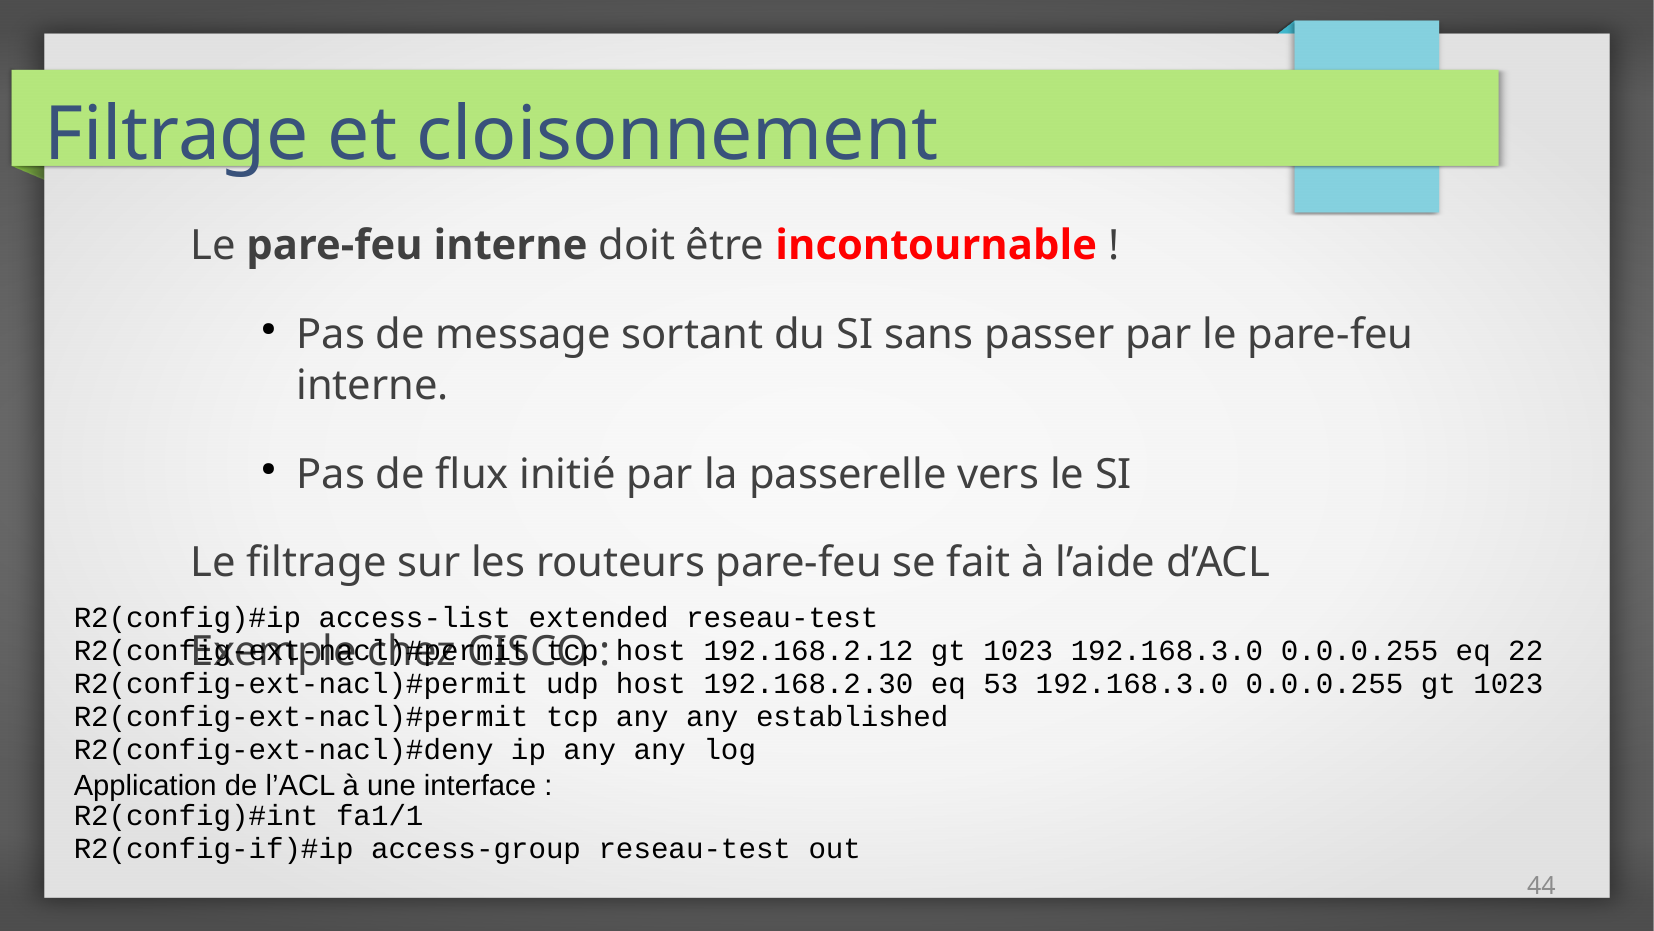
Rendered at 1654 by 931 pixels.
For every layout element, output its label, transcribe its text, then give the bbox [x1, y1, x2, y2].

picture [0, 0, 1654, 931]
text_box R2(config)#ip access-list extended reseau-test R2(config-ext-nacl)#permit tcp host 192.168.2.12 gt 1023 192.168.3.0 0.0.0.255 eq 22 R2(config-ext-nacl)#permit udp host 192.168.2.30 eq 53 192.168.3.0 0.0.0.255 gt 1023 R2(config-ext-nacl)#permit tcp any any established R2(config-ext-nacl)#deny ip any any log Application de l’ACL à une interface : R2(config)#int fa1/1 R2(config-if)#ip access-group reseau-test out [59, 596, 1595, 875]
text_box Le pare-feu interne doit être incontournable ! Pas de message sortant du SI sans passer par le pare-feu interne. Pas de flux initié par la passerelle vers le SI Le filtrage sur les routeurs pare-feu se fait à l’aide d’ACL Exemple chez CISCO : [175, 211, 1571, 596]
text_box <numéro> [1184, 875, 1571, 912]
text_box Filtrage et cloisonnement [29, 37, 1518, 182]
